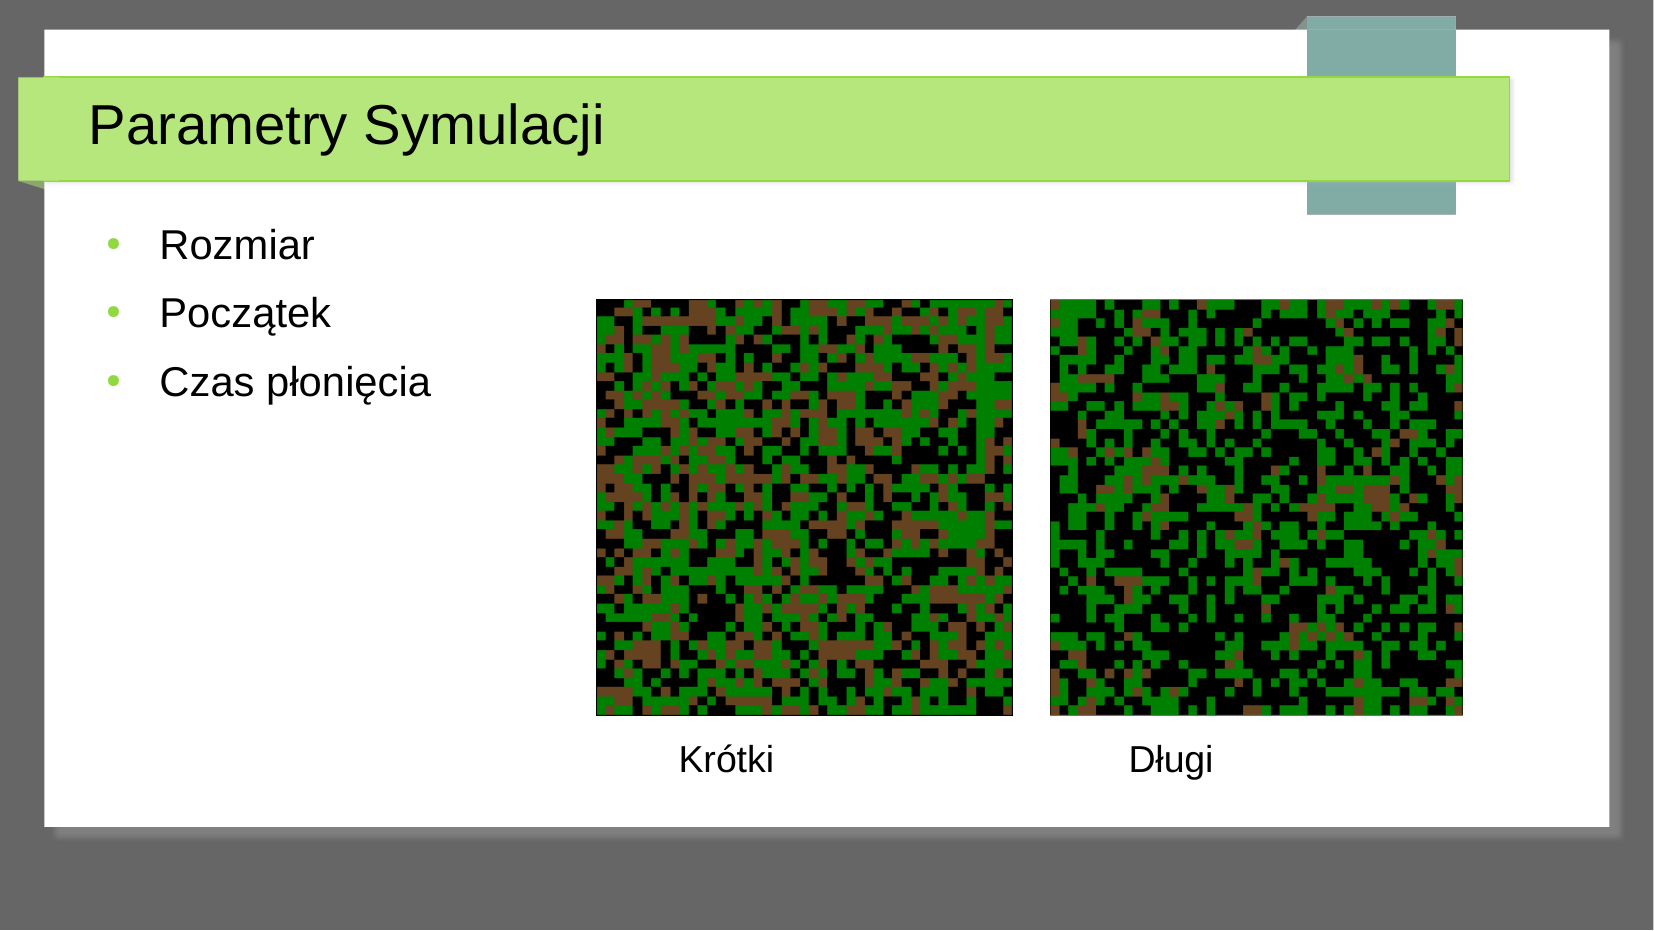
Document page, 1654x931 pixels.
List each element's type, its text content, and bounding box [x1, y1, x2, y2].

picture [596, 299, 1013, 716]
list Rozmiar Początek Czas płonięcia [88, 221, 1565, 813]
picture [1050, 299, 1463, 716]
title Parametry Symulacji [88, 73, 1506, 178]
text_box Krótki Długi [663, 731, 1228, 788]
